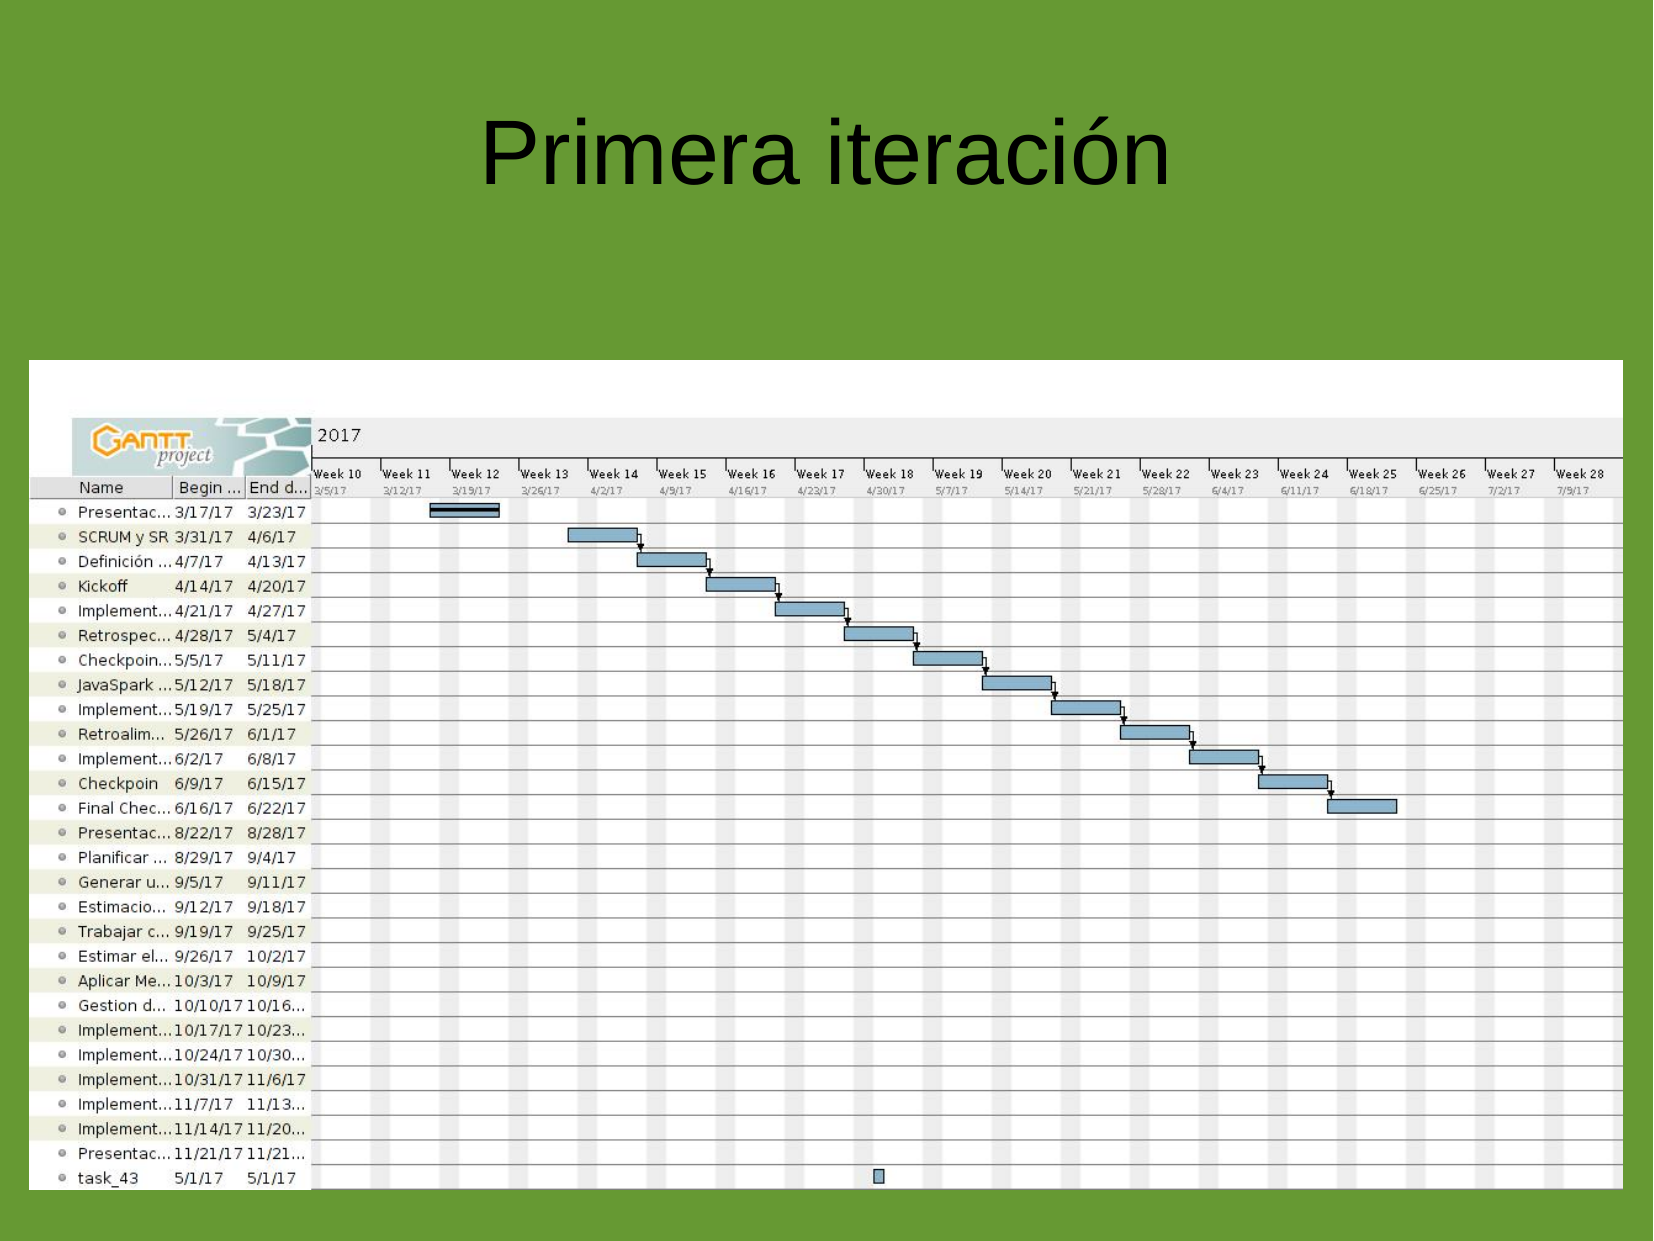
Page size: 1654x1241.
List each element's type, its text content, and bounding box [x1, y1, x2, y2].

title Primera iteración [82, 49, 1571, 257]
picture [29, 360, 1623, 1190]
